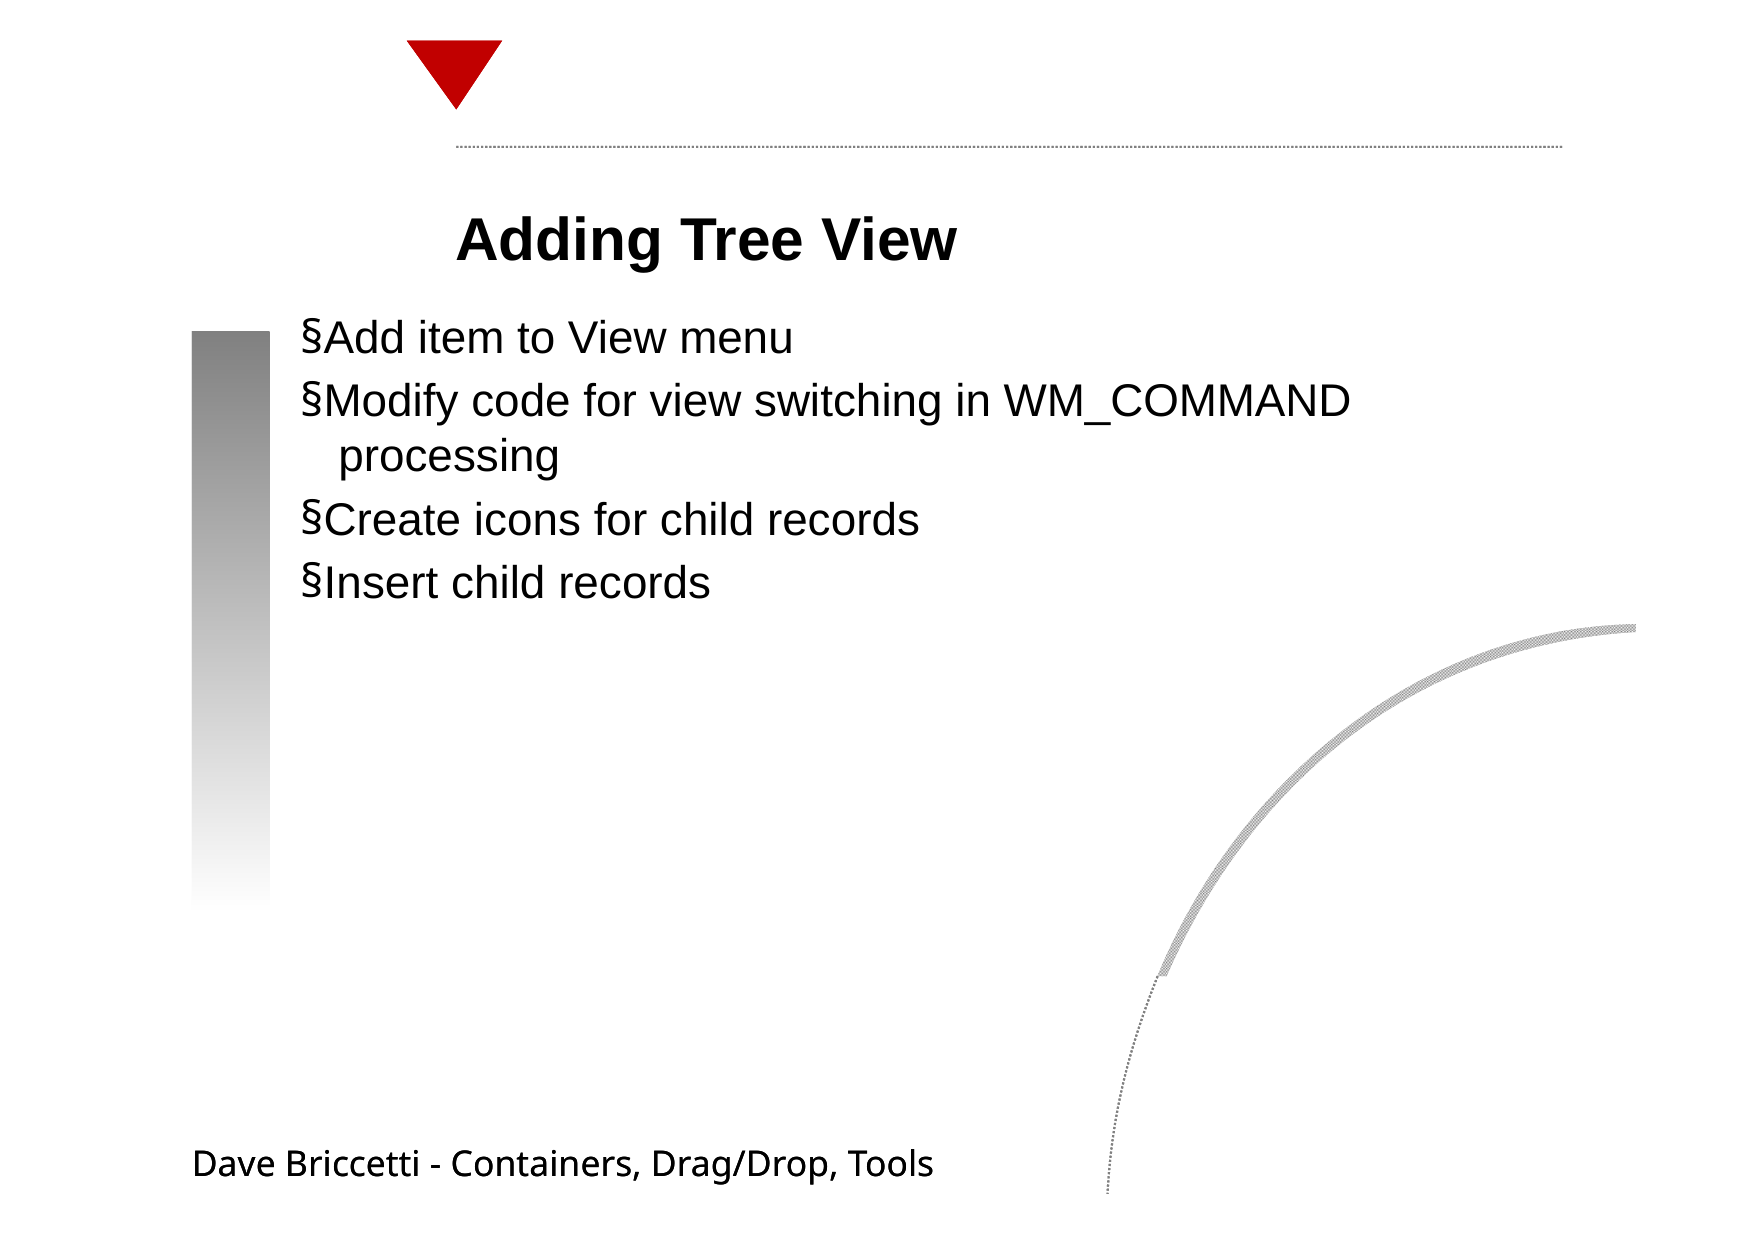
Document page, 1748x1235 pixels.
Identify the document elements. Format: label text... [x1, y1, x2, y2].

text_box Dave Briccetti - Containers, Drag/Drop, Tools [191, 1141, 1505, 1210]
text_box Add item to View menu Modify code for view switching in WM_COMMAND processing Create icons for child records Insert child records [300, 307, 1561, 1123]
text_box [1561, 624, 1636, 642]
text_box [192, 332, 269, 911]
text_box [406, 40, 503, 110]
text_box Adding Tree View [455, 196, 1568, 277]
